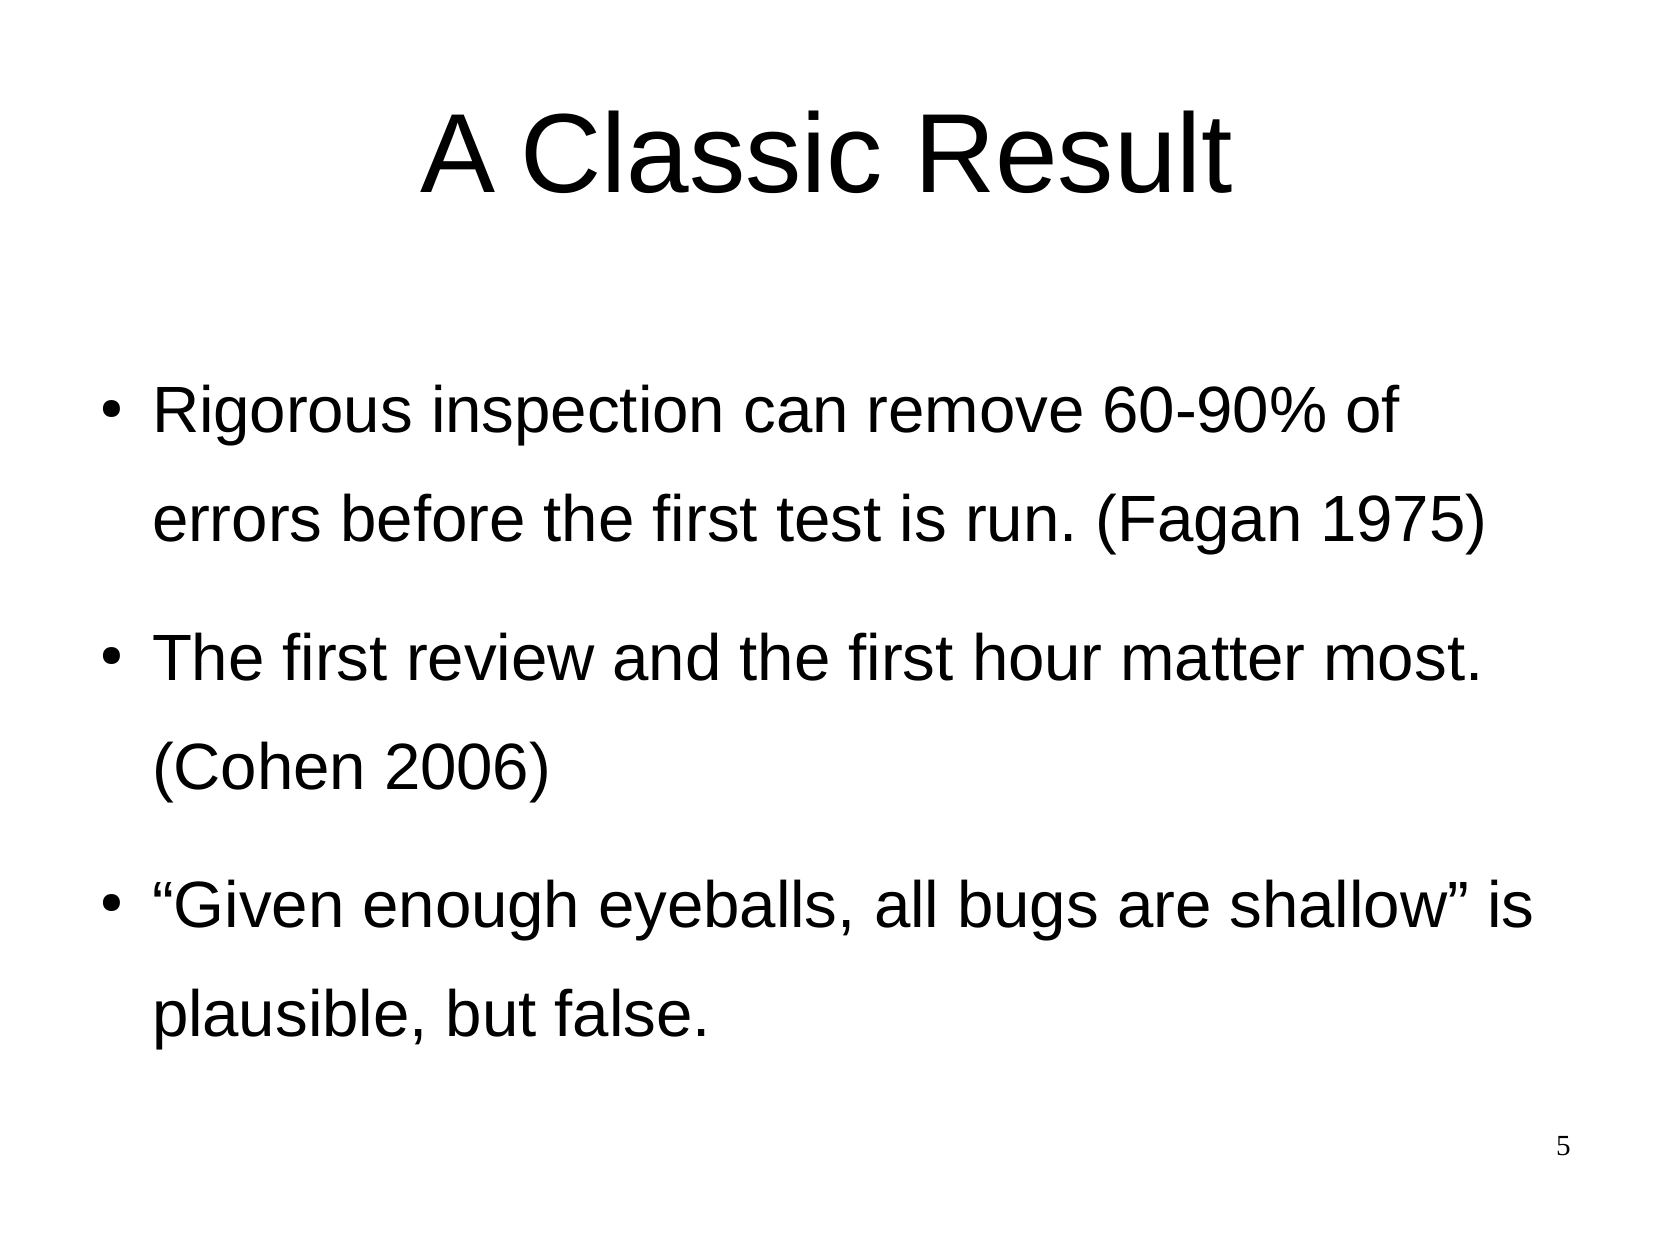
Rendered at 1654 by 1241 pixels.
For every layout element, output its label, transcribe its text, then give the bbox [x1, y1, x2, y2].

title A Classic Result [82, 49, 1571, 257]
list Rigorous inspection can remove 60-90% of errors before the first test is run. (Fagan 1975) The first review and the first hour matter most. (Cohen 2006) “Given enough eyeballs, all bugs are shallow” is plausible, but false. [82, 337, 1538, 1057]
